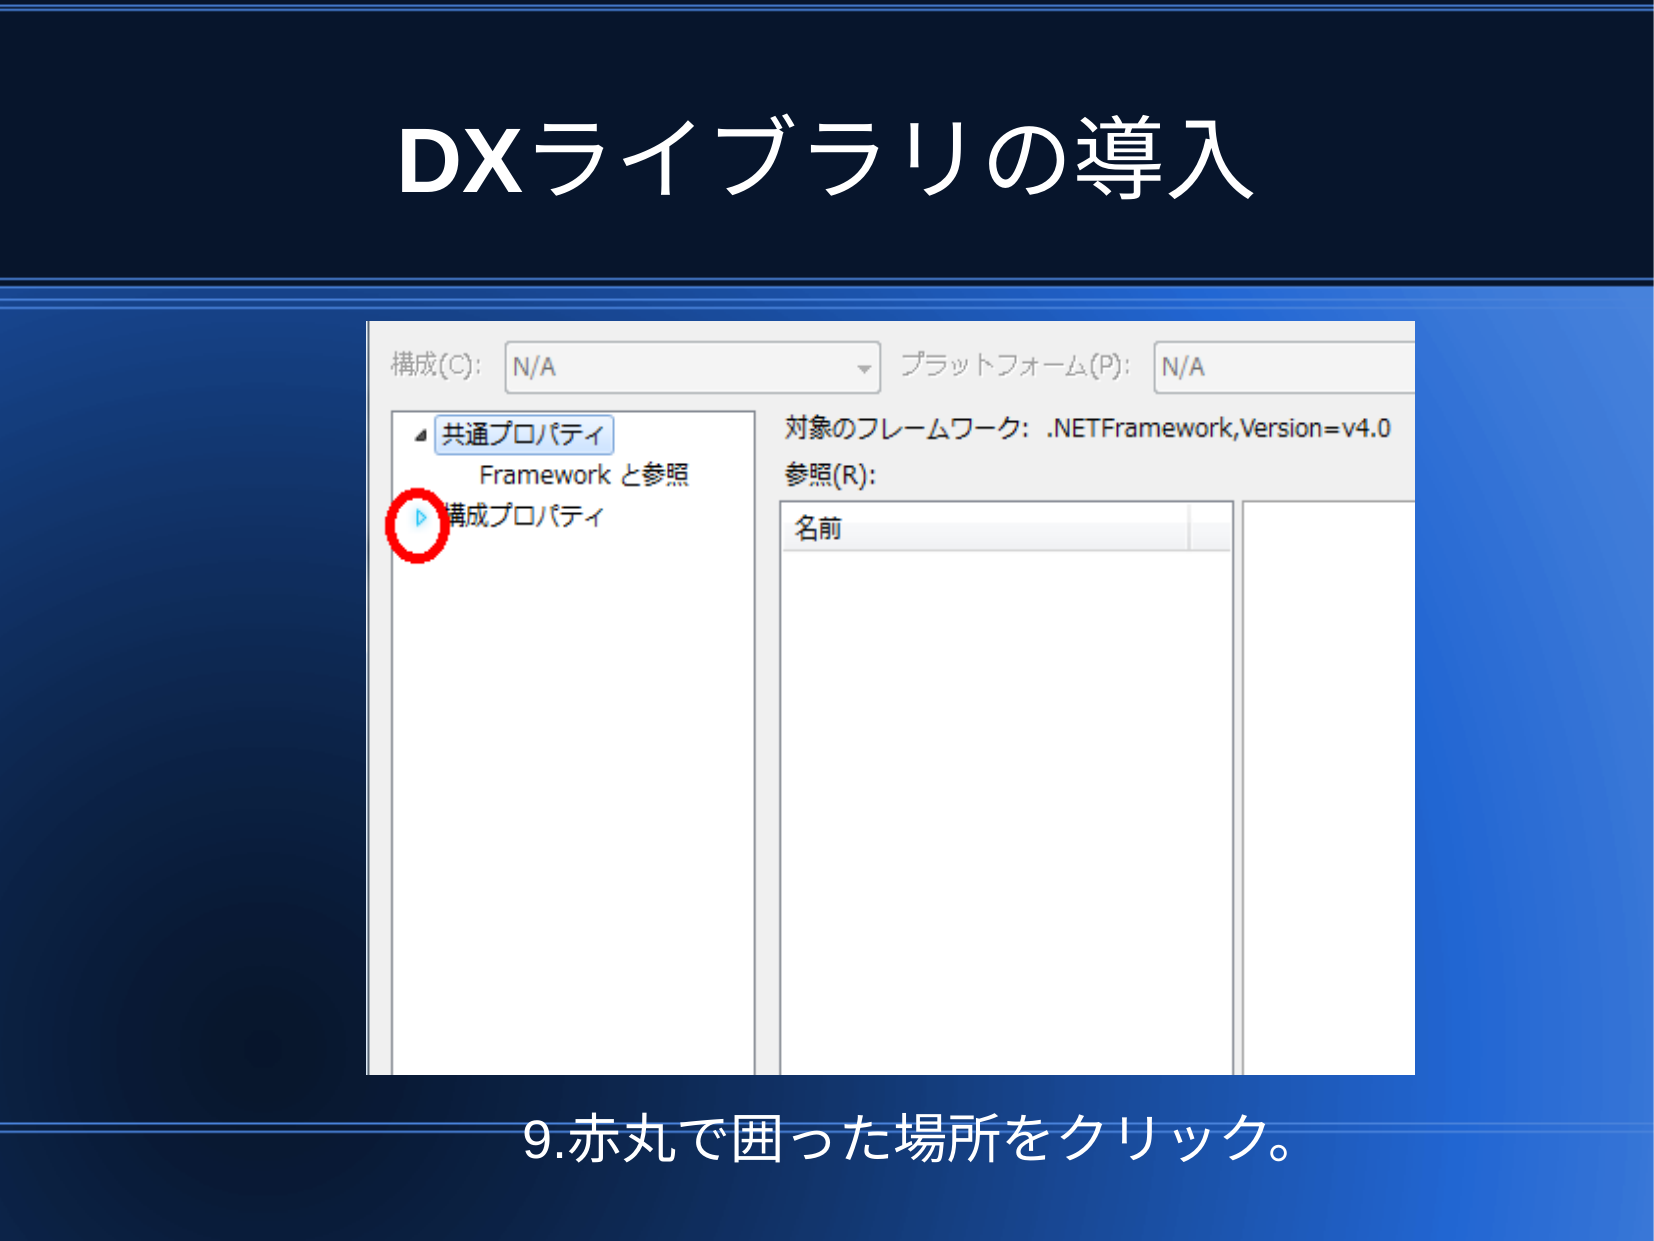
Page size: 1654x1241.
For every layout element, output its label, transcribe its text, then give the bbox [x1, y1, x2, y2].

picture [0, 0, 1654, 1241]
title DXライブラリの導入 [82, 49, 1571, 257]
text_box 9.赤丸で囲った場所をクリック。 [507, 1088, 1241, 1158]
